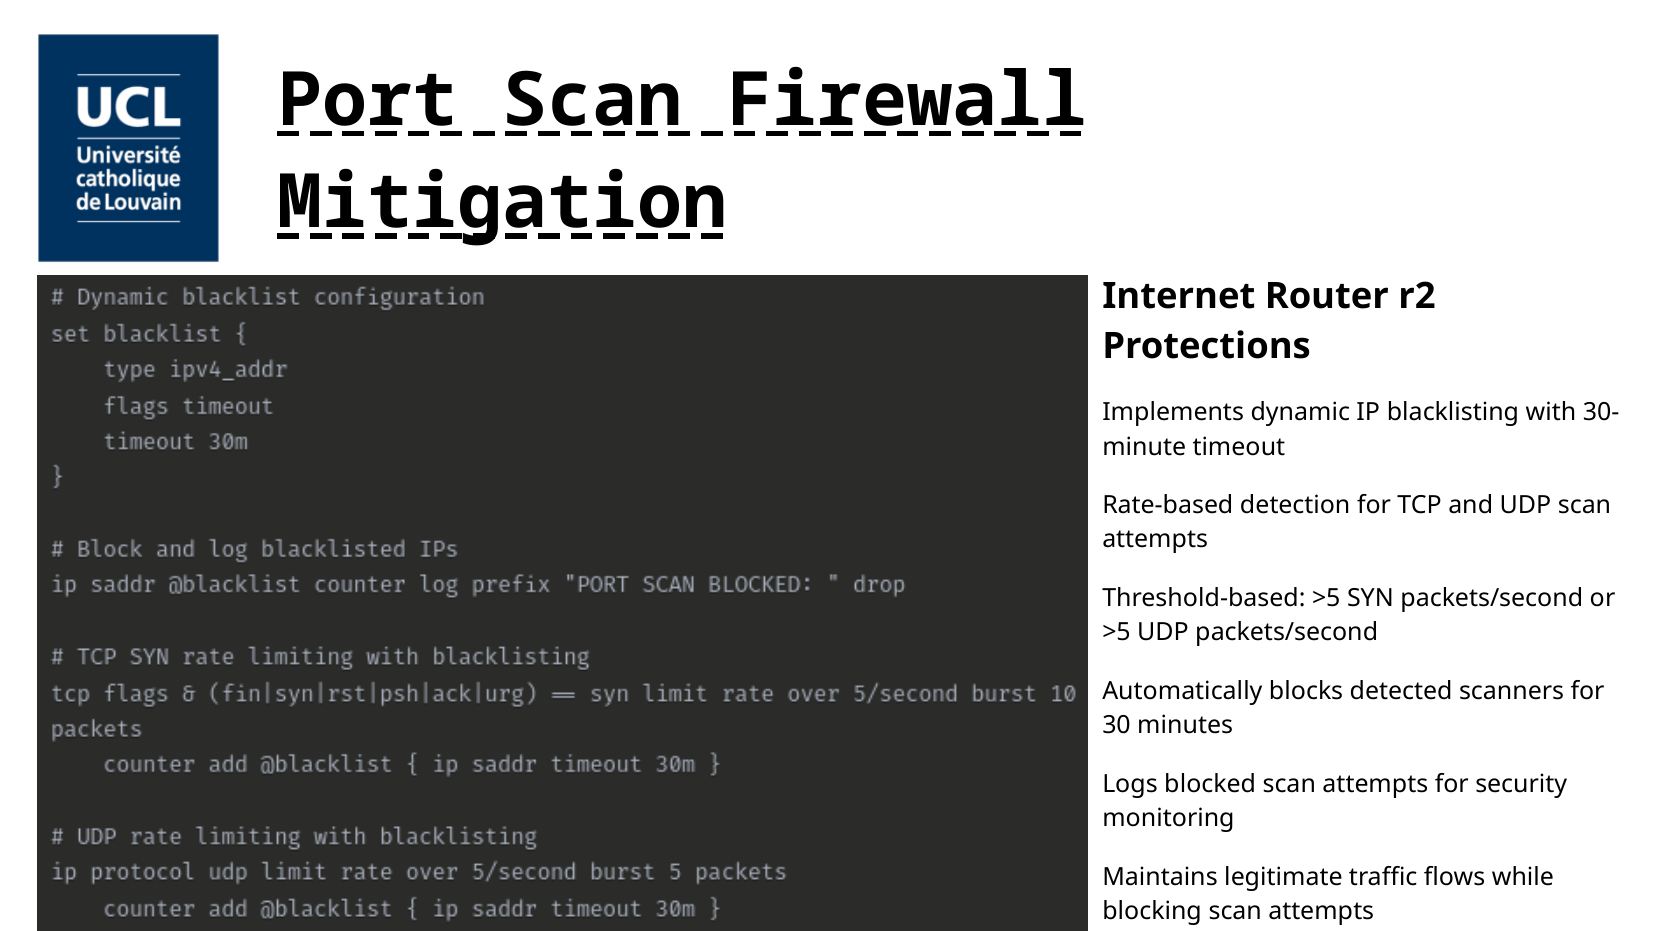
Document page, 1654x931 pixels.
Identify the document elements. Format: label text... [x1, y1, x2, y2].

text_box Port Scan Firewall Mitigation [262, 37, 1463, 128]
text_box Internet Router r2 Protections Implements dynamic IP blacklisting with 30-minute timeout Rate-based detection for TCP and UDP scan attempts Threshold-based: >5 SYN packets/second or >5 UDP packets/second Automatically blocks detected scanners for 30 minutes Logs blocked scan attempts for security monitoring Maintains legitimate traffic flows while blocking scan attempts [1087, 262, 1651, 931]
picture [37, 275, 1087, 931]
picture [37, 33, 221, 263]
